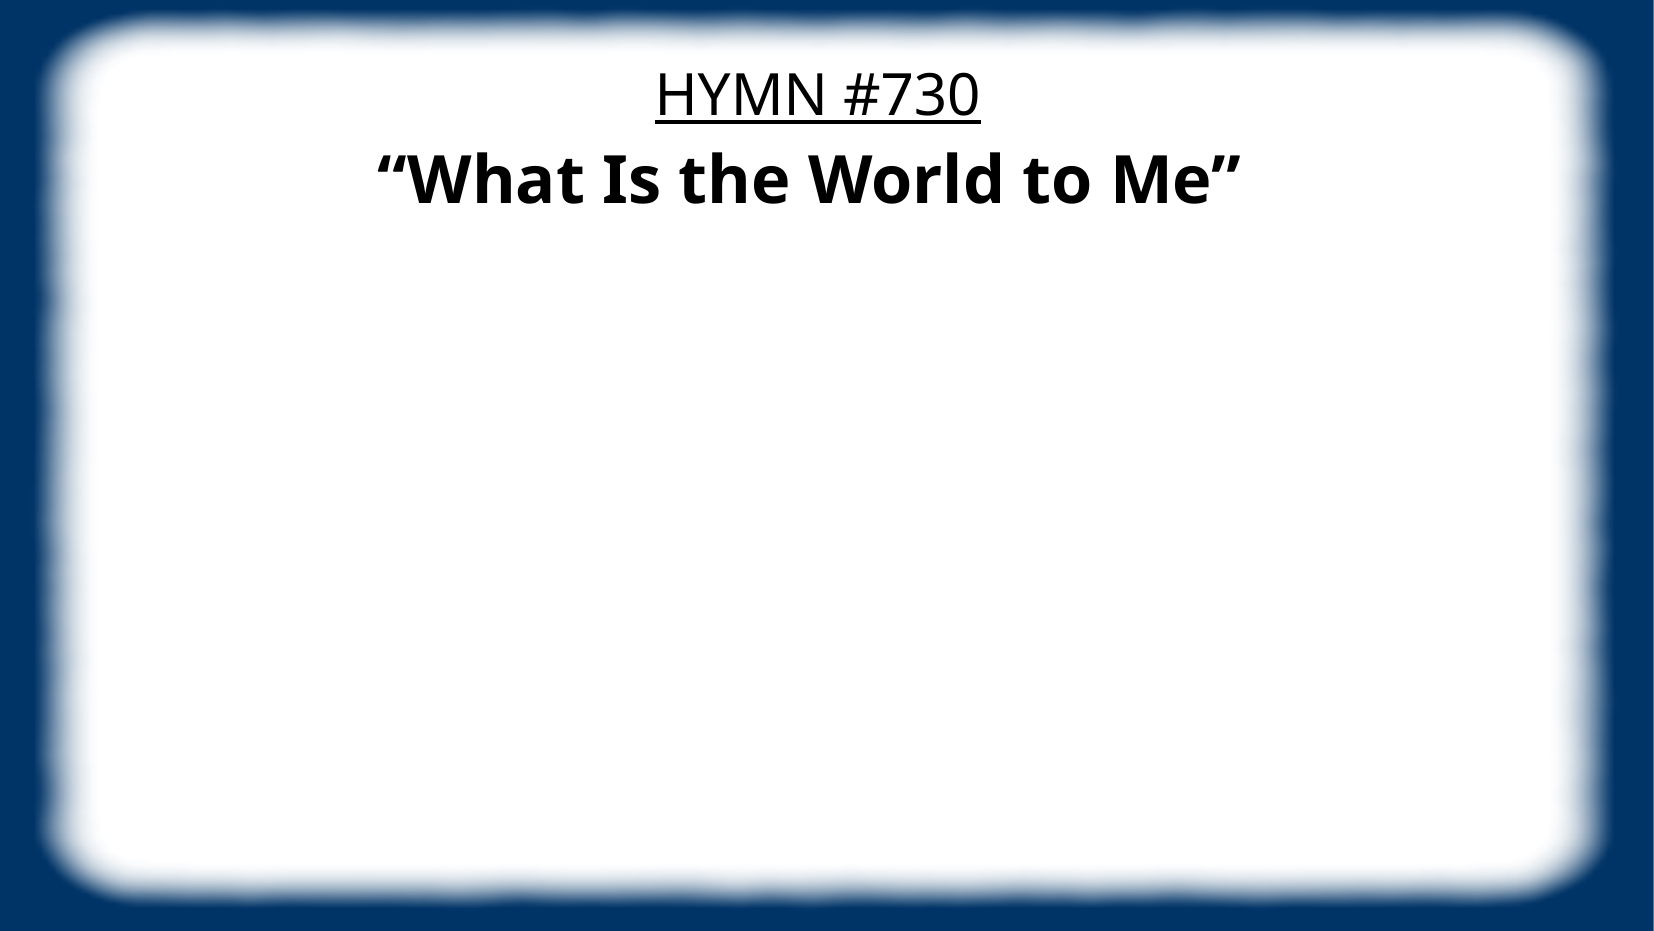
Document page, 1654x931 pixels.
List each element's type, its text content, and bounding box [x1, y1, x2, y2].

text_box HYMN #730 “What Is the World to Me” [75, 45, 1561, 227]
picture [0, 0, 1654, 931]
